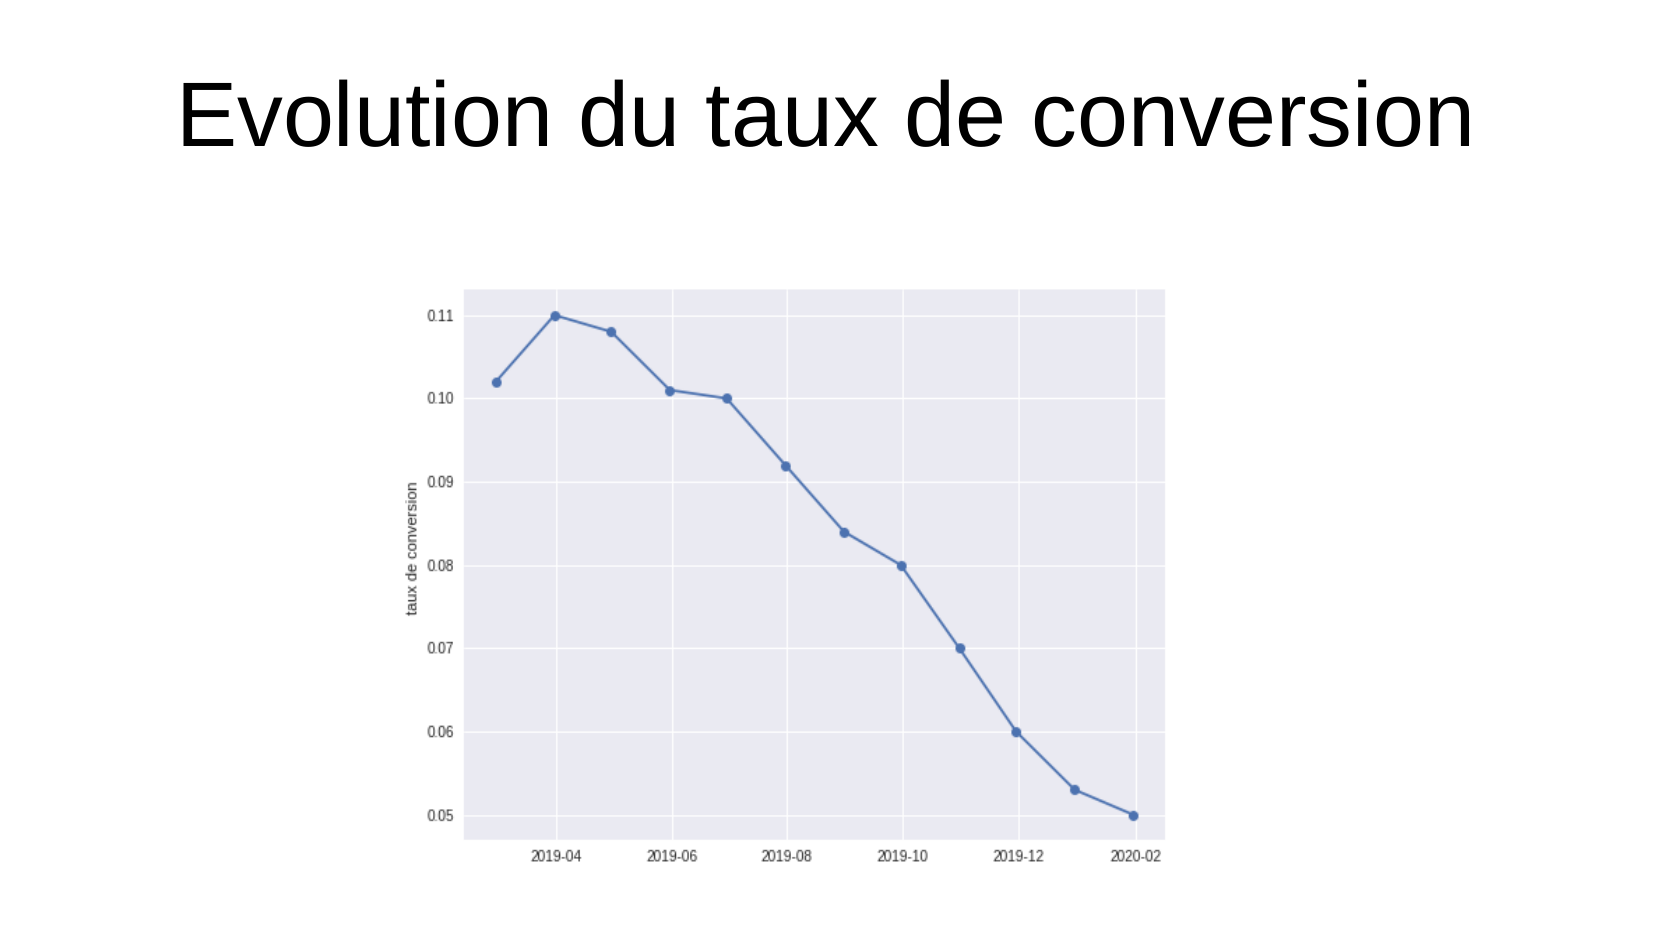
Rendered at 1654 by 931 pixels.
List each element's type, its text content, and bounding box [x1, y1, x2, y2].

picture [351, 203, 1256, 931]
title Evolution du taux de conversion [82, 37, 1571, 193]
